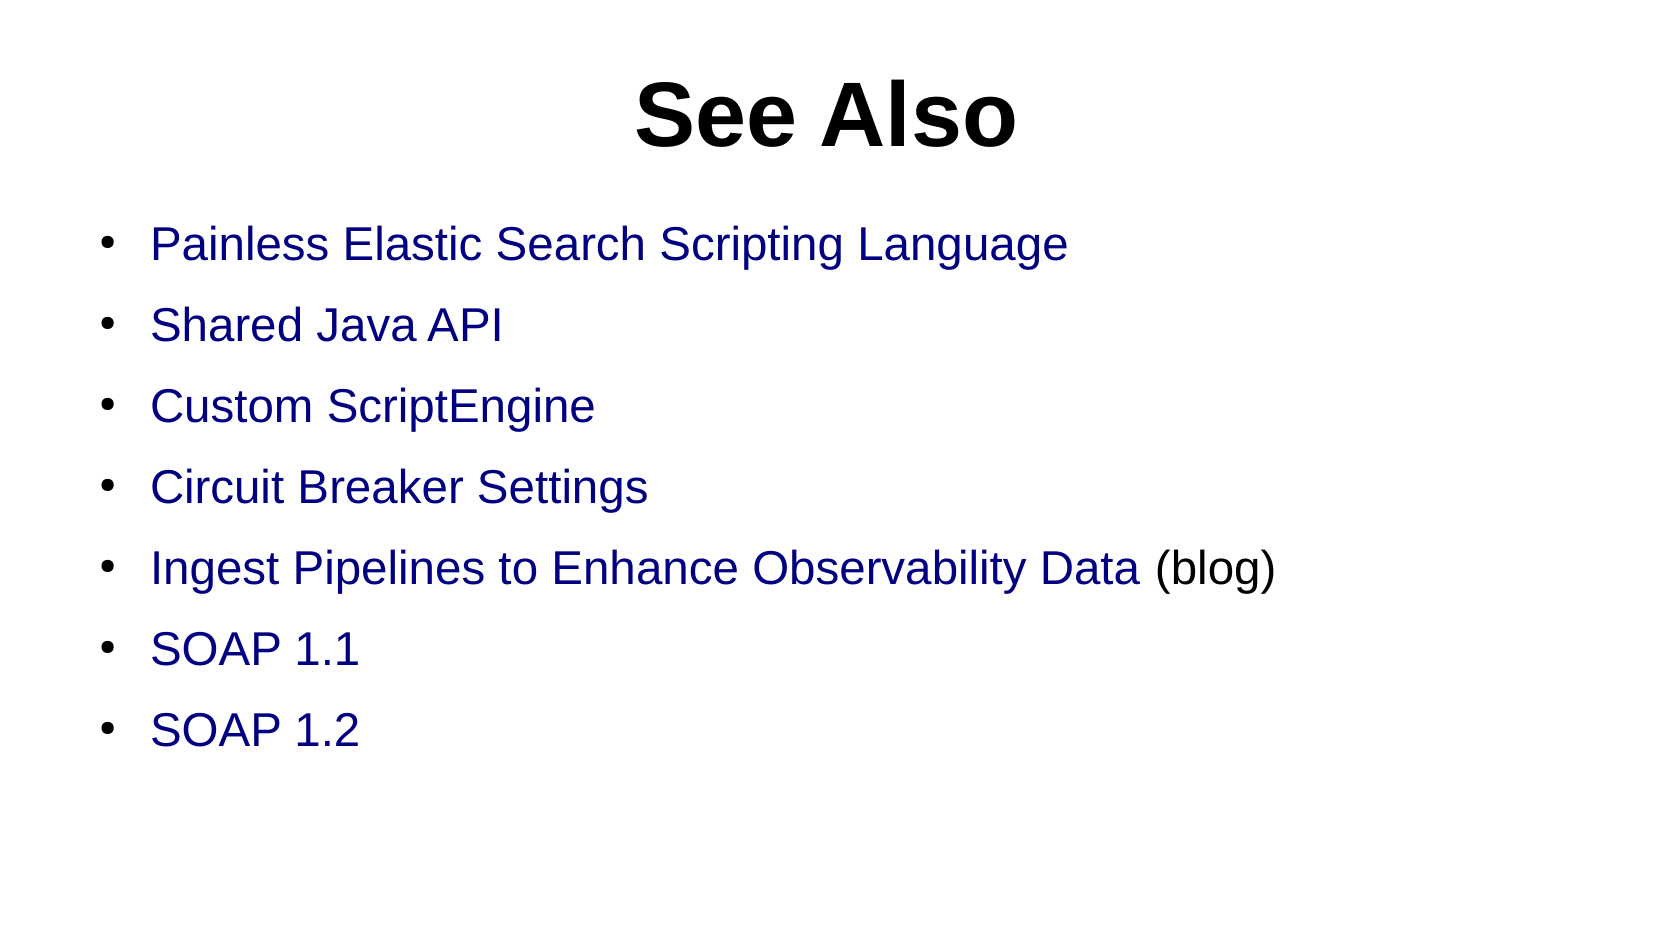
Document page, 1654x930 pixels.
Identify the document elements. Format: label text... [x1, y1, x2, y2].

title See Also [82, 37, 1571, 193]
list Painless Elastic Search Scripting Language Shared Java API Custom ScriptEngine Circuit Breaker Settings Ingest Pipelines to Enhance Observability Data (blog) SOAP 1.1 SOAP 1.2 [82, 217, 1571, 757]
